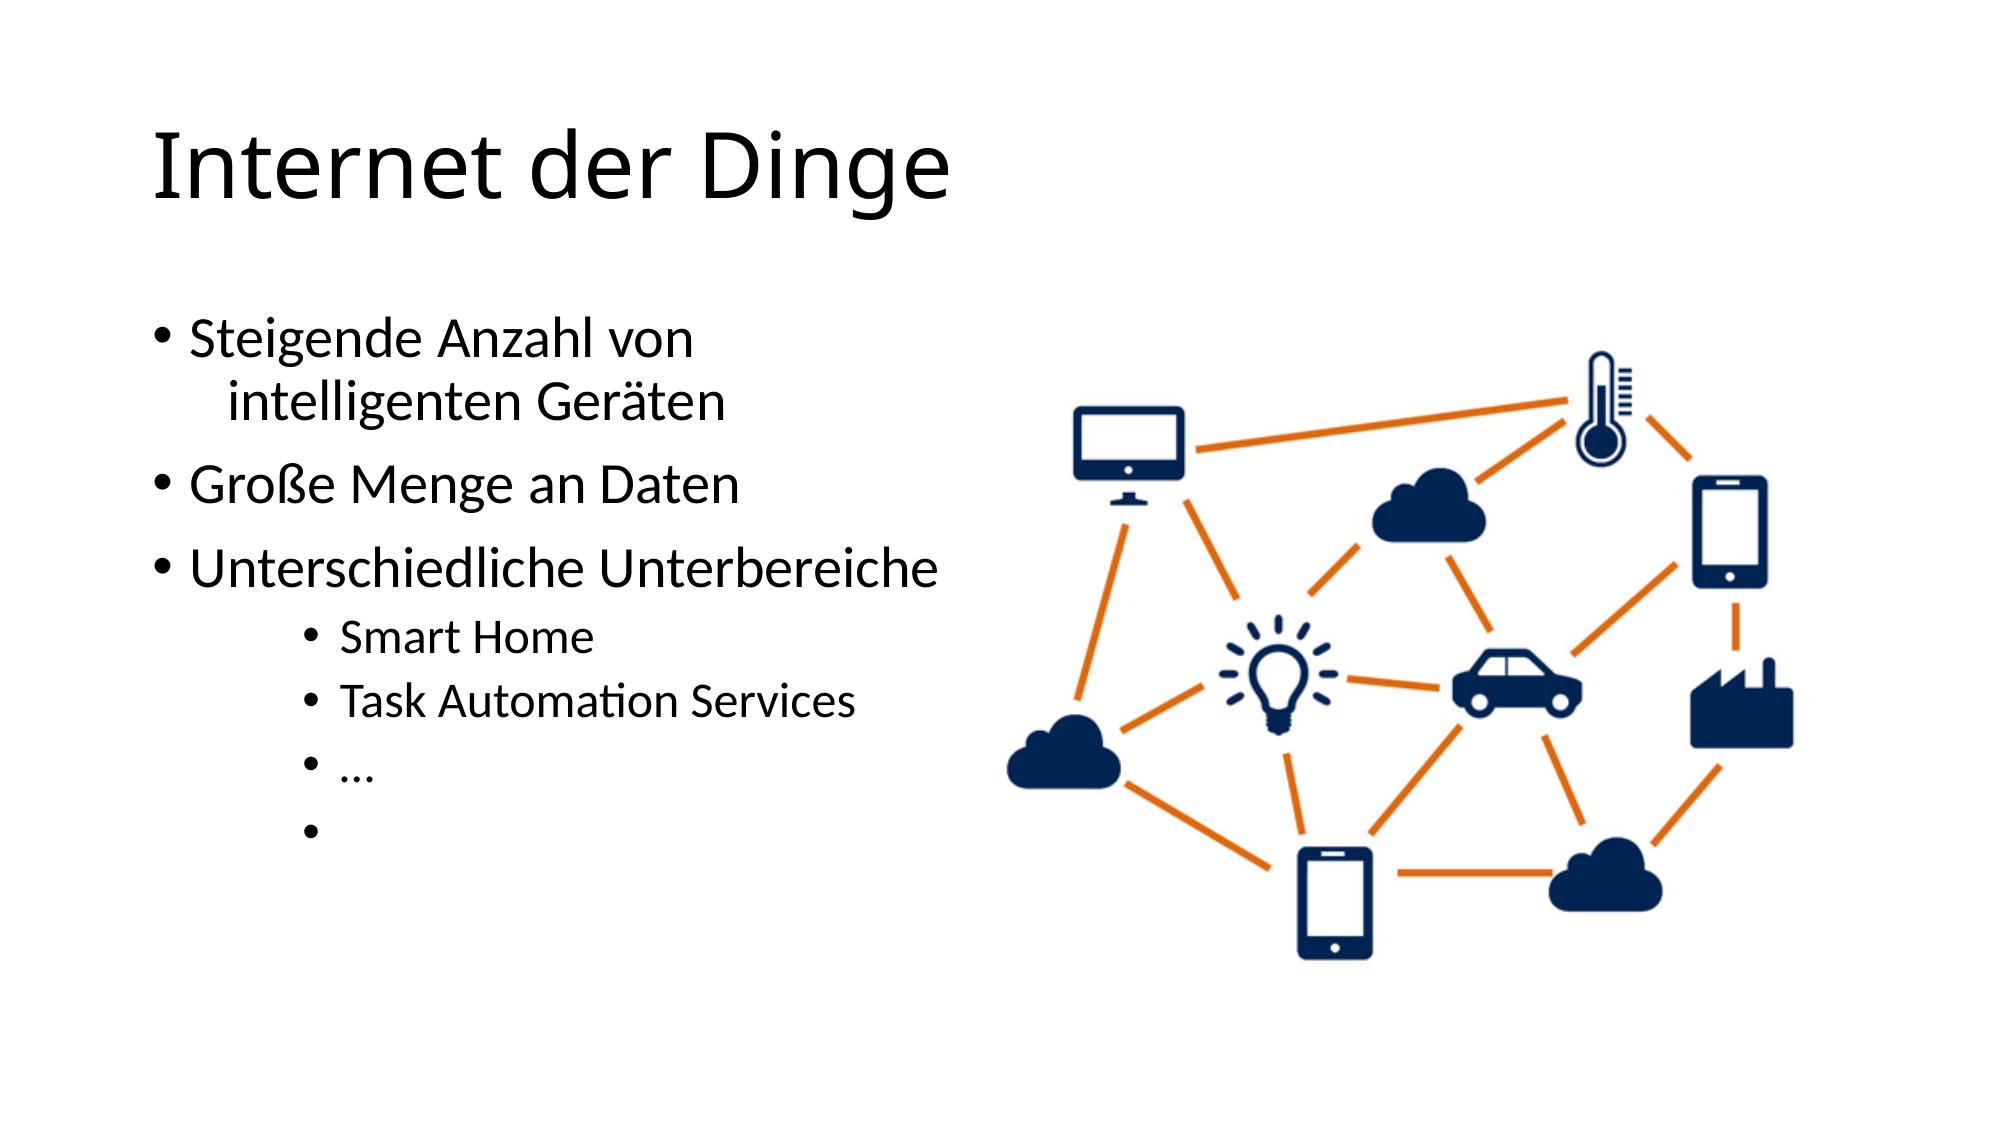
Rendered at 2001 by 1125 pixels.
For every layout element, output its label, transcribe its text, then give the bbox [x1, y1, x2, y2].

list Steigende Anzahl von intelligenten Geräten Große Menge an Daten Unterschiedliche Unterbereiche Smart Home Task Automation Services … [137, 299, 988, 1014]
title Internet der Dinge [137, 59, 1863, 278]
picture [988, 331, 2000, 982]
